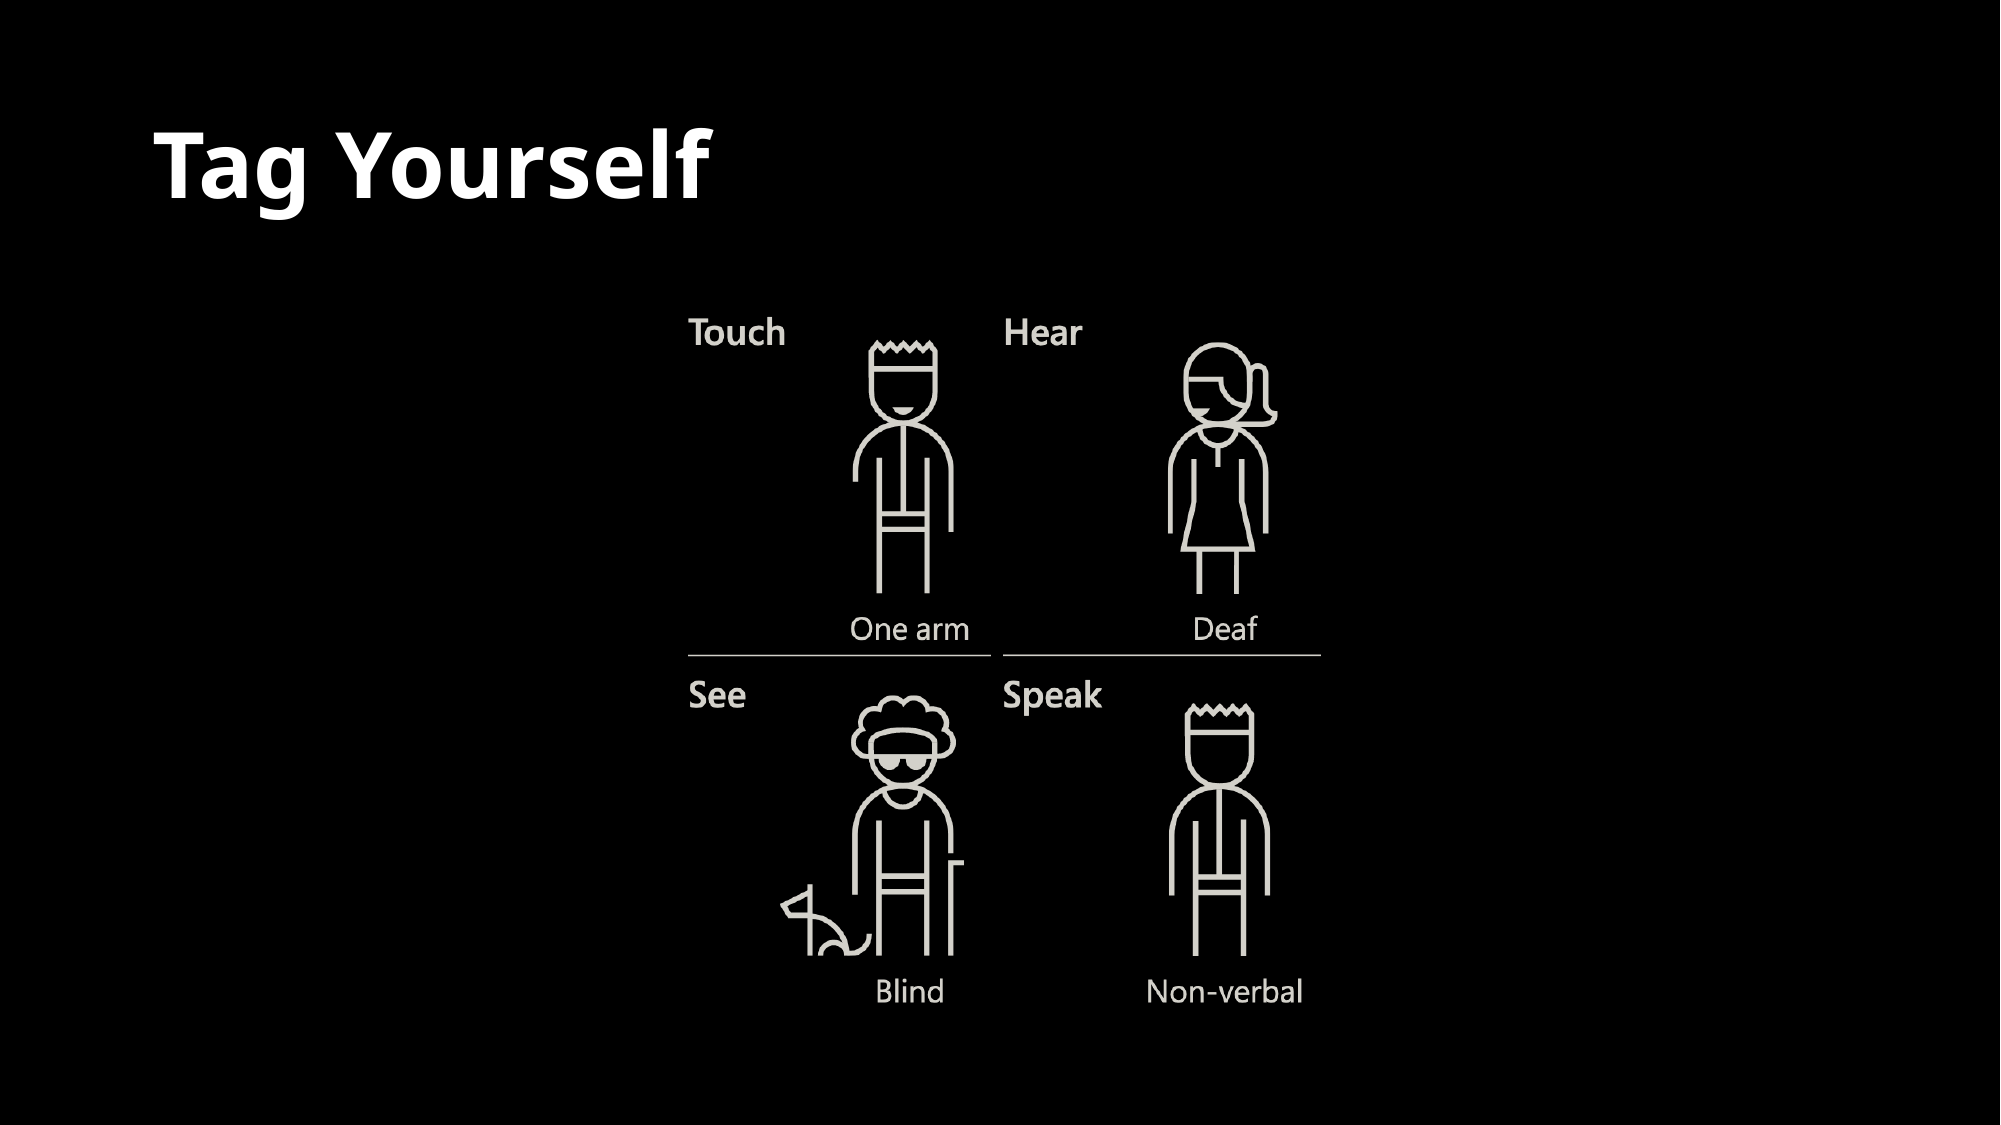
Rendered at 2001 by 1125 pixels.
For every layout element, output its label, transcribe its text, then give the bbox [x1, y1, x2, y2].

title Tag Yourself [137, 59, 1863, 278]
picture [679, 299, 1321, 1014]
